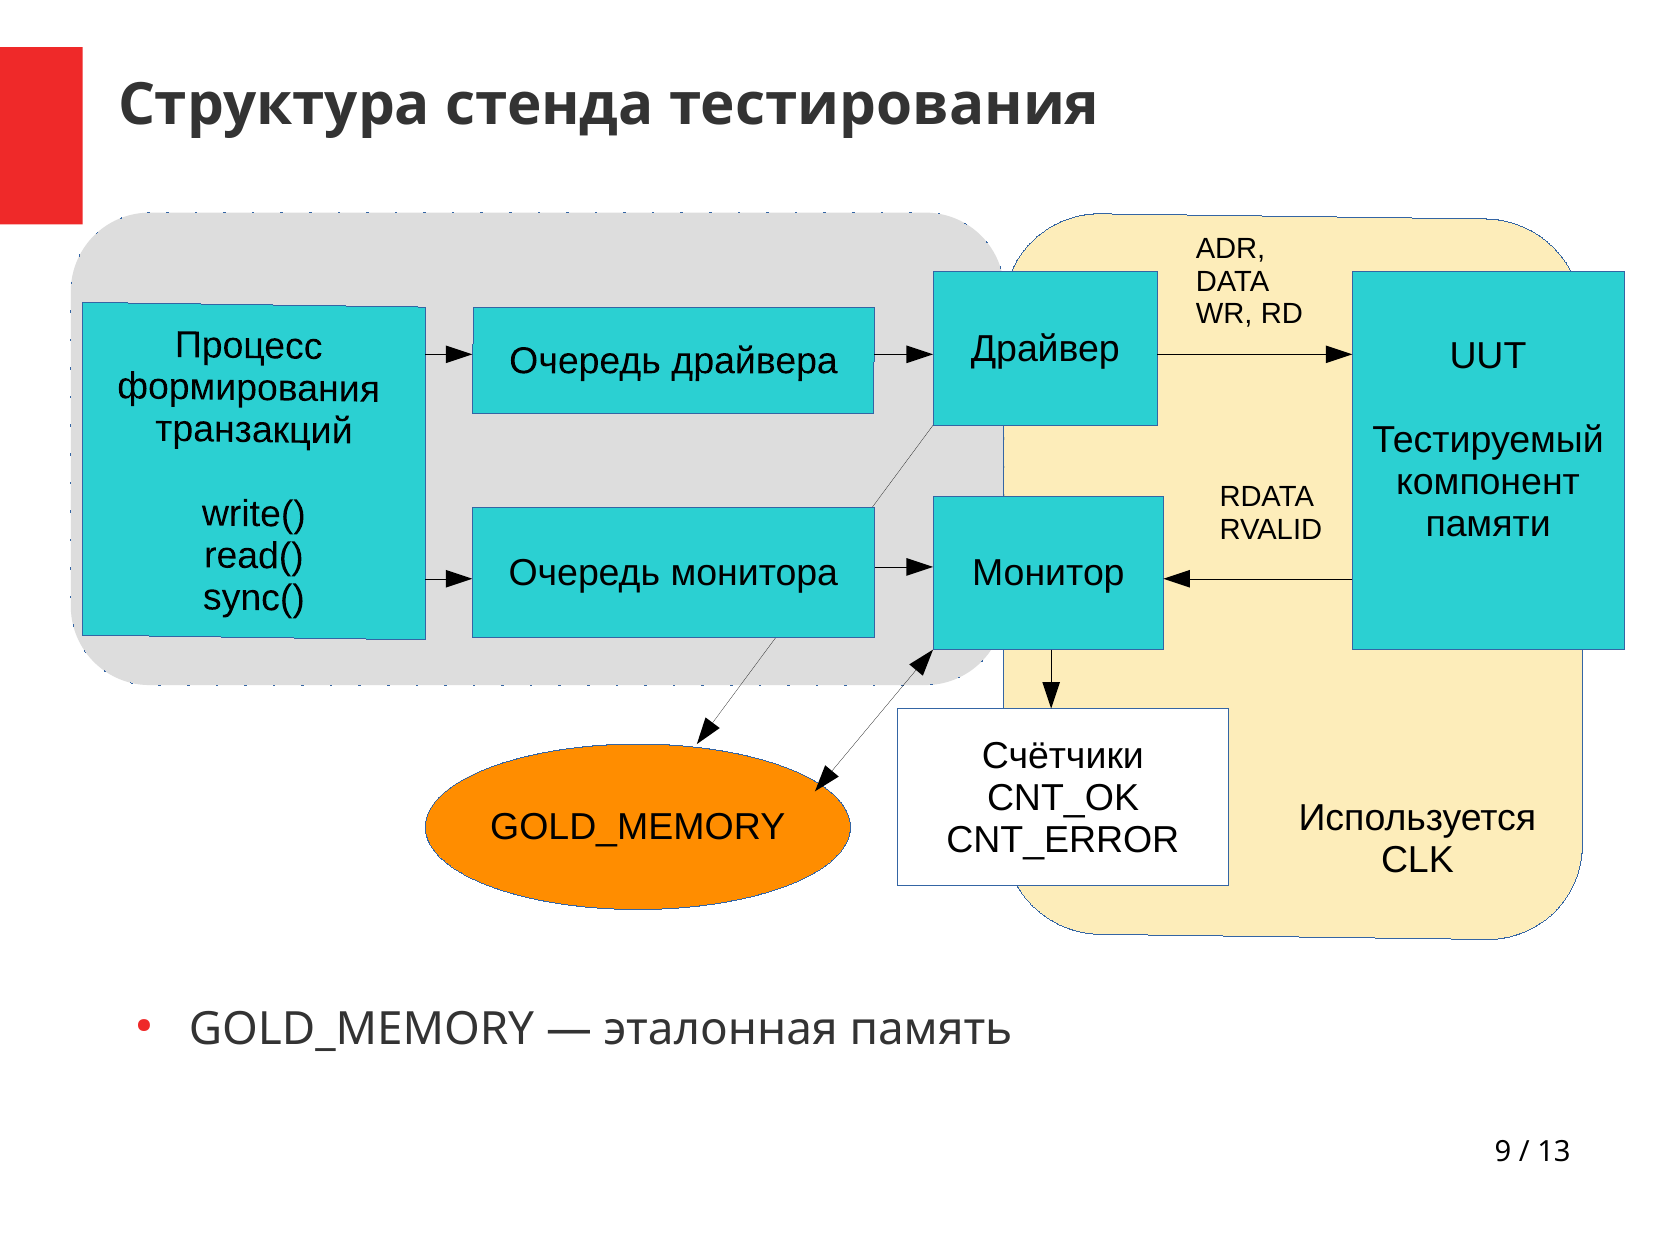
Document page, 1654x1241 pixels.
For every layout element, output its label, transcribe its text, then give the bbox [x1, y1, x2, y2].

text_box [874, 355, 1352, 579]
text_box [1011, 213, 1572, 354]
text_box Драйвер [933, 271, 1158, 426]
text_box ADR, DATA WR, RD [1181, 224, 1335, 337]
text_box [426, 355, 933, 579]
text_box [741, 568, 933, 686]
text_box Очередь монитора [472, 507, 875, 638]
text_box [1017, 580, 1583, 927]
title Структура стенда тестирования [118, 49, 1571, 154]
text_box [70, 212, 1002, 686]
text_box Используется CLK [1299, 779, 1536, 898]
text_box Очередь драйвера [472, 307, 875, 414]
text_box [904, 650, 991, 686]
text_box Монитор [933, 496, 1164, 650]
text_box RDATA RVALID [1204, 472, 1359, 552]
text_box [1003, 650, 1051, 708]
text_box Счётчики CNT_OK CNT_ERROR [897, 708, 1229, 886]
text_box GOLD_MEMORY [425, 744, 851, 910]
list GOLD_MEMORY — эталонная память [118, 903, 1536, 1198]
text_box UUT Тестируемый компонент памяти [1352, 271, 1625, 650]
text_box Процесс формирования транзакций write() read() sync() [82, 302, 426, 640]
